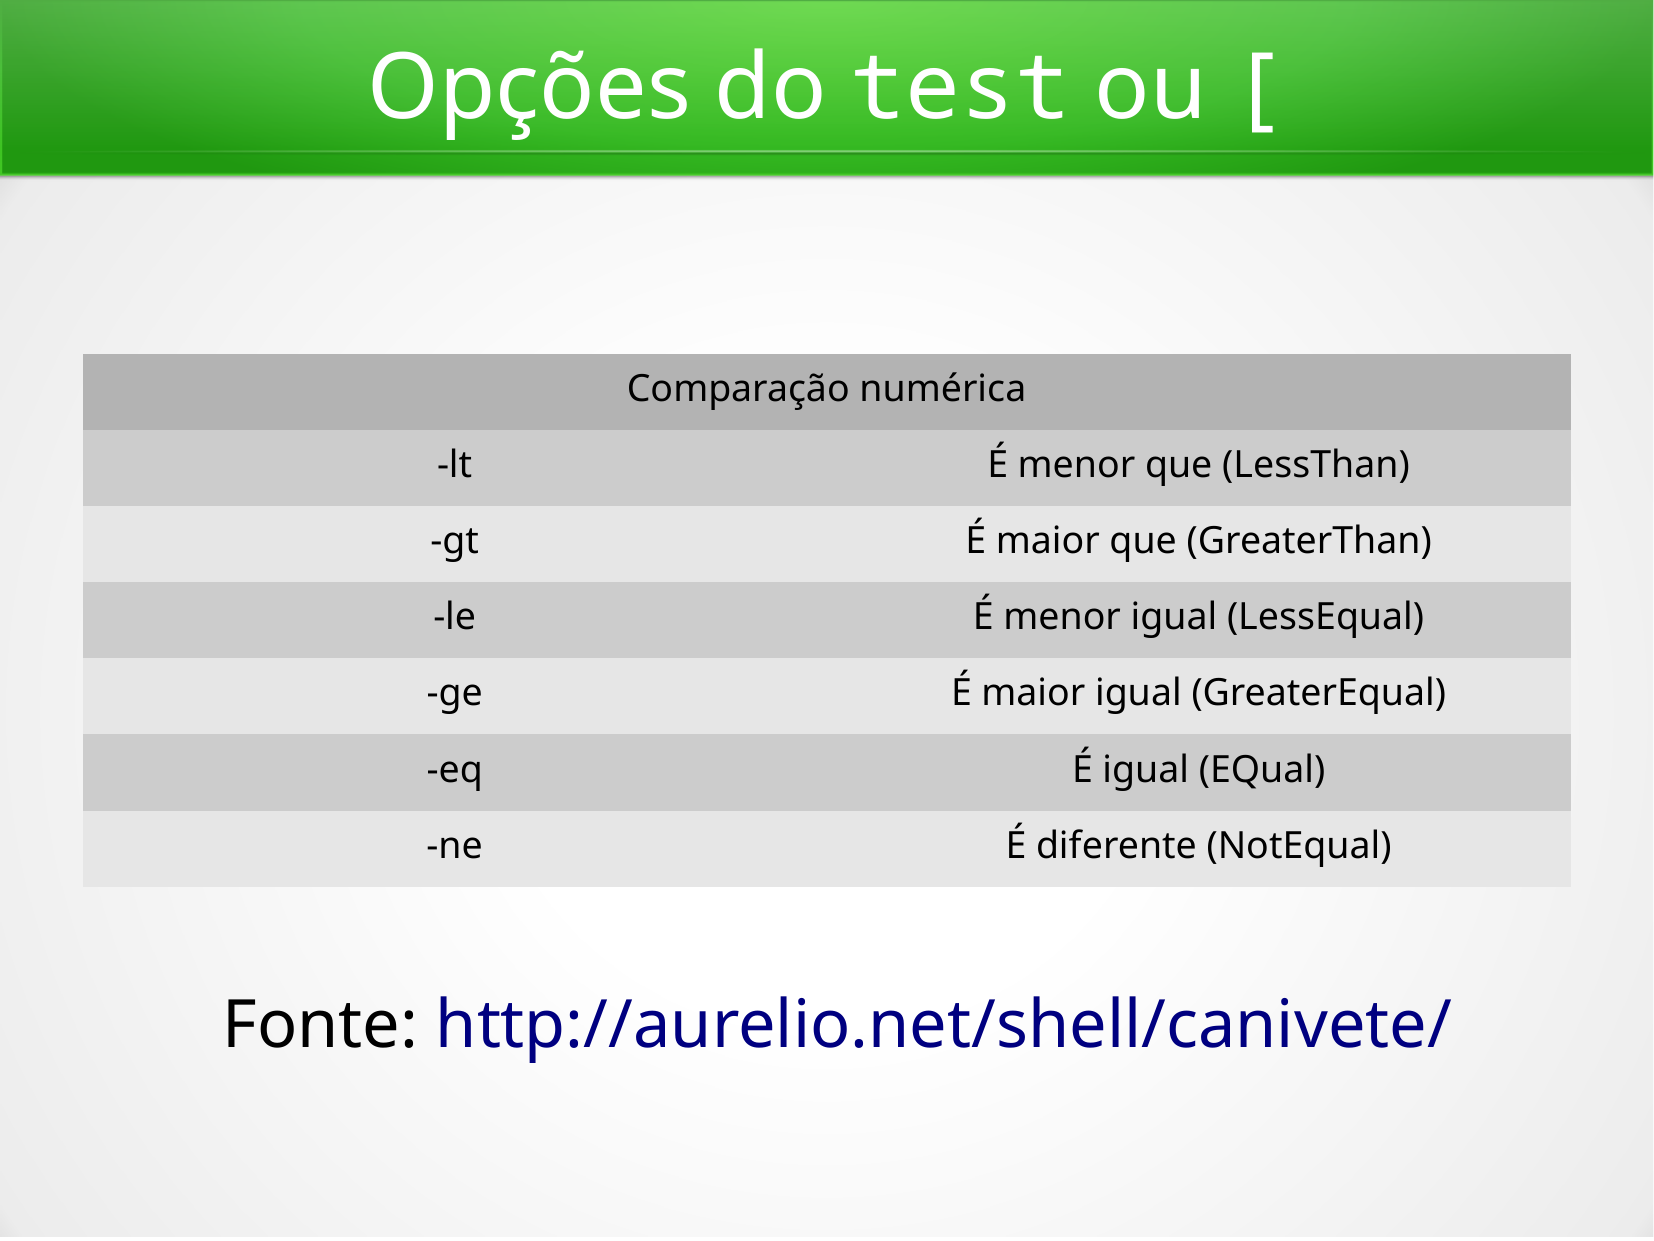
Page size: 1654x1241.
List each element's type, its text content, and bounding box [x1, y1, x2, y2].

table_cell É menor igual (LessEqual) [827, 582, 1571, 658]
table_cell -le [83, 582, 827, 658]
table_header Comparação numérica [83, 354, 1571, 430]
table_cell É menor que (LessThan) [827, 430, 1571, 506]
table_cell É maior que (GreaterThan) [827, 506, 1571, 582]
picture [0, 0, 1654, 1237]
table_cell É diferente (NotEqual) [827, 811, 1571, 887]
table_cell -gt [83, 506, 827, 582]
title Opções do test ou [ [82, 11, 1571, 154]
table_cell -lt [83, 430, 827, 506]
text_box Fonte: http://aurelio.net/shell/canivete/ [207, 968, 1446, 1059]
table_cell -eq [83, 734, 827, 811]
table_cell É maior igual (GreaterEqual) [827, 658, 1571, 734]
table_cell É igual (EQual) [827, 734, 1571, 811]
table_cell -ne [83, 811, 827, 887]
table_cell -ge [83, 658, 827, 734]
